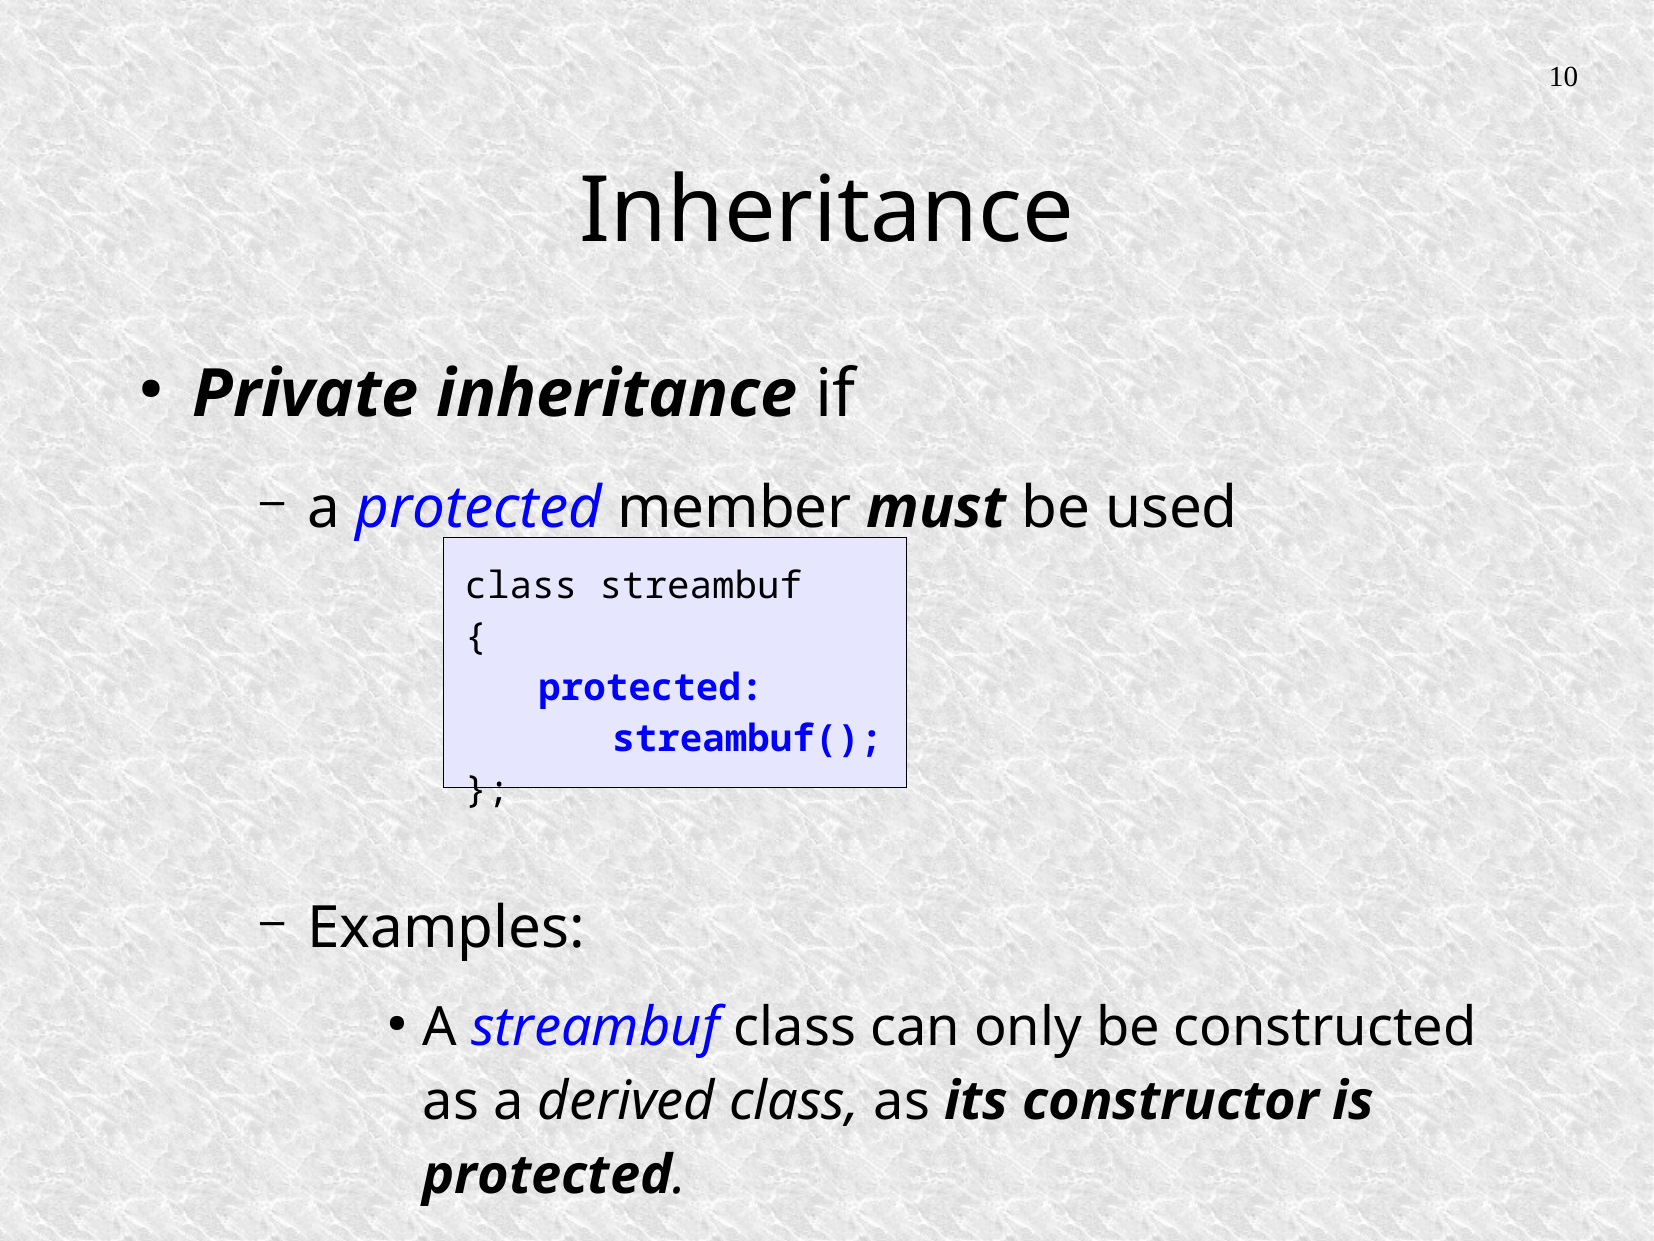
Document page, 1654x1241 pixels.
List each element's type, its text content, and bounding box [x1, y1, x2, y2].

text_box class streambuf { protected: streambuf(); }; [464, 558, 883, 779]
picture [0, 0, 1654, 1241]
title Inheritance [121, 102, 1534, 311]
list Private inheritance if a protected member must be used Examples: A streambuf class can only be constructed as a derived class, as its constructor is protected. An ifstream needs to use a protected istream constructor [121, 344, 1534, 1206]
